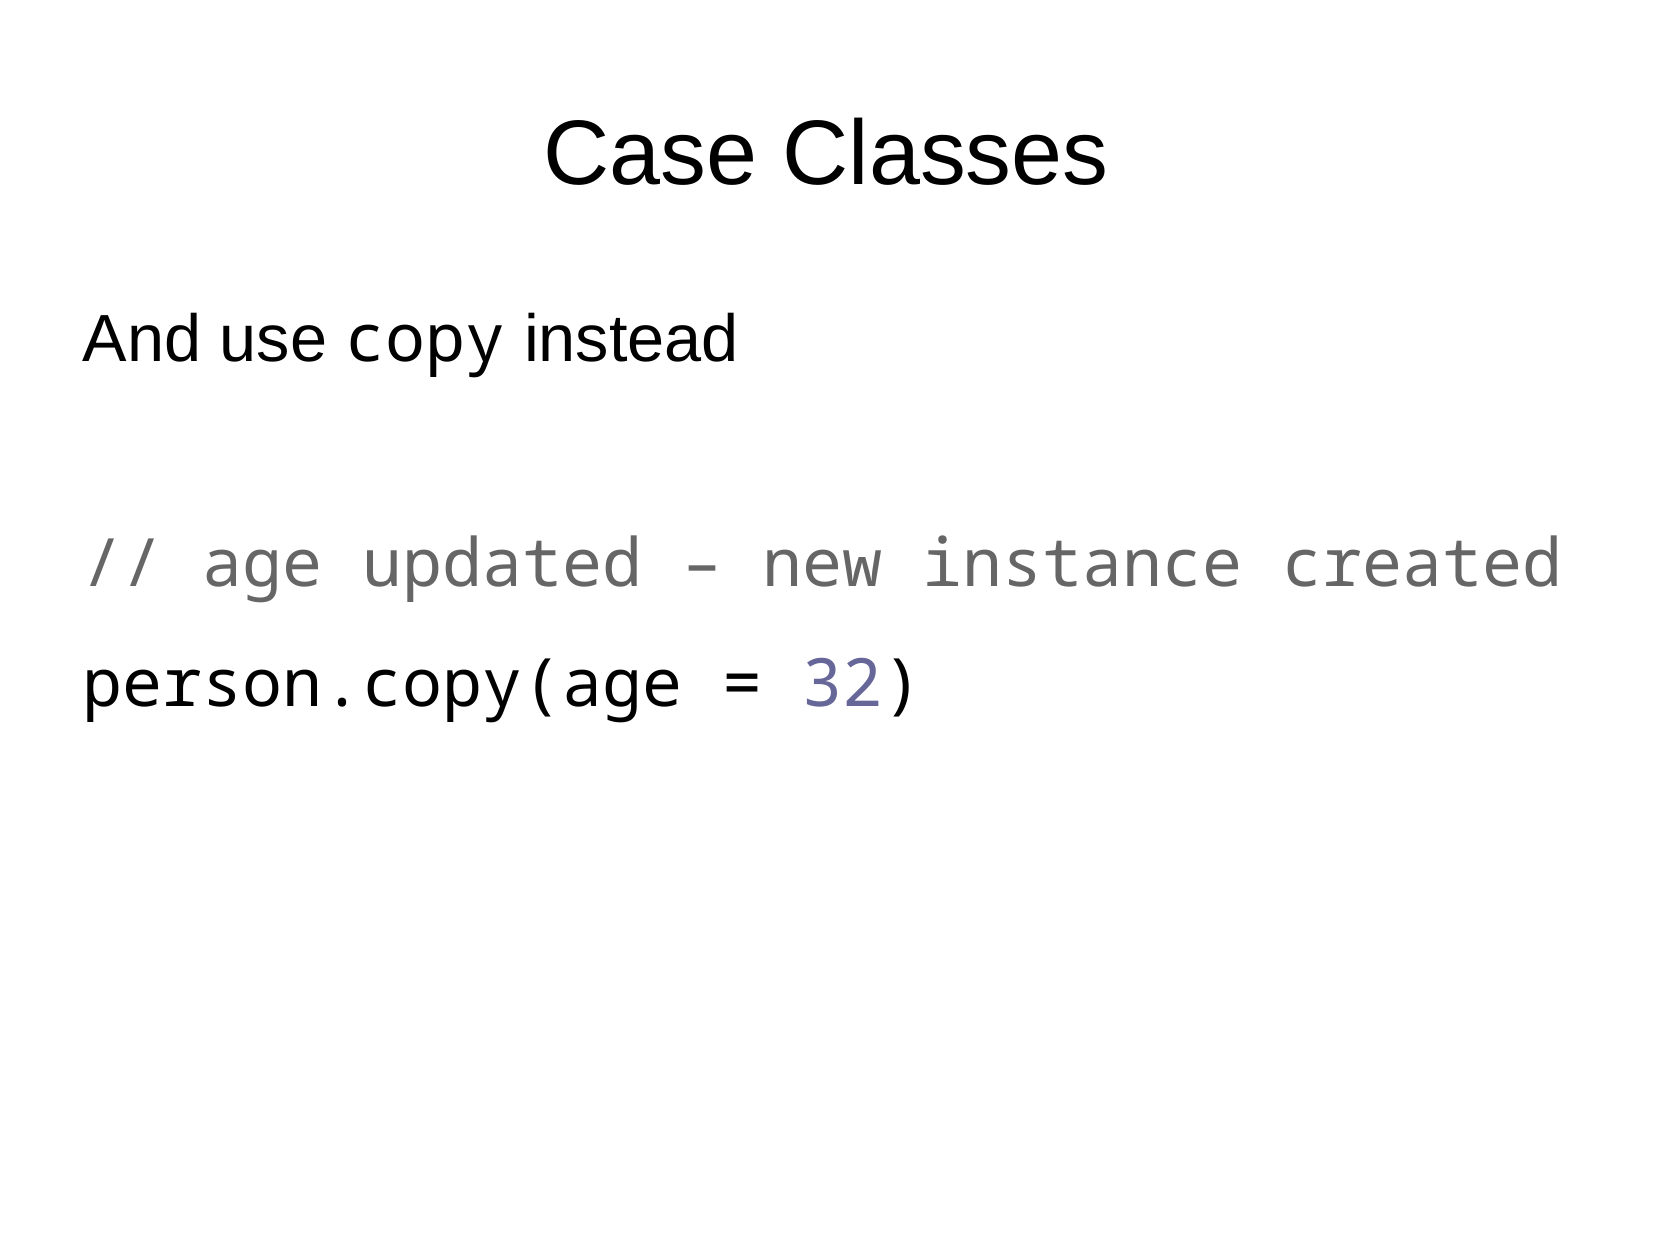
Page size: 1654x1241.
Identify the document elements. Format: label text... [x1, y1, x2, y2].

title Case Classes [82, 49, 1571, 257]
list And use copy instead // age updated – new instance created person.copy(age = 32) [82, 290, 1571, 1010]
